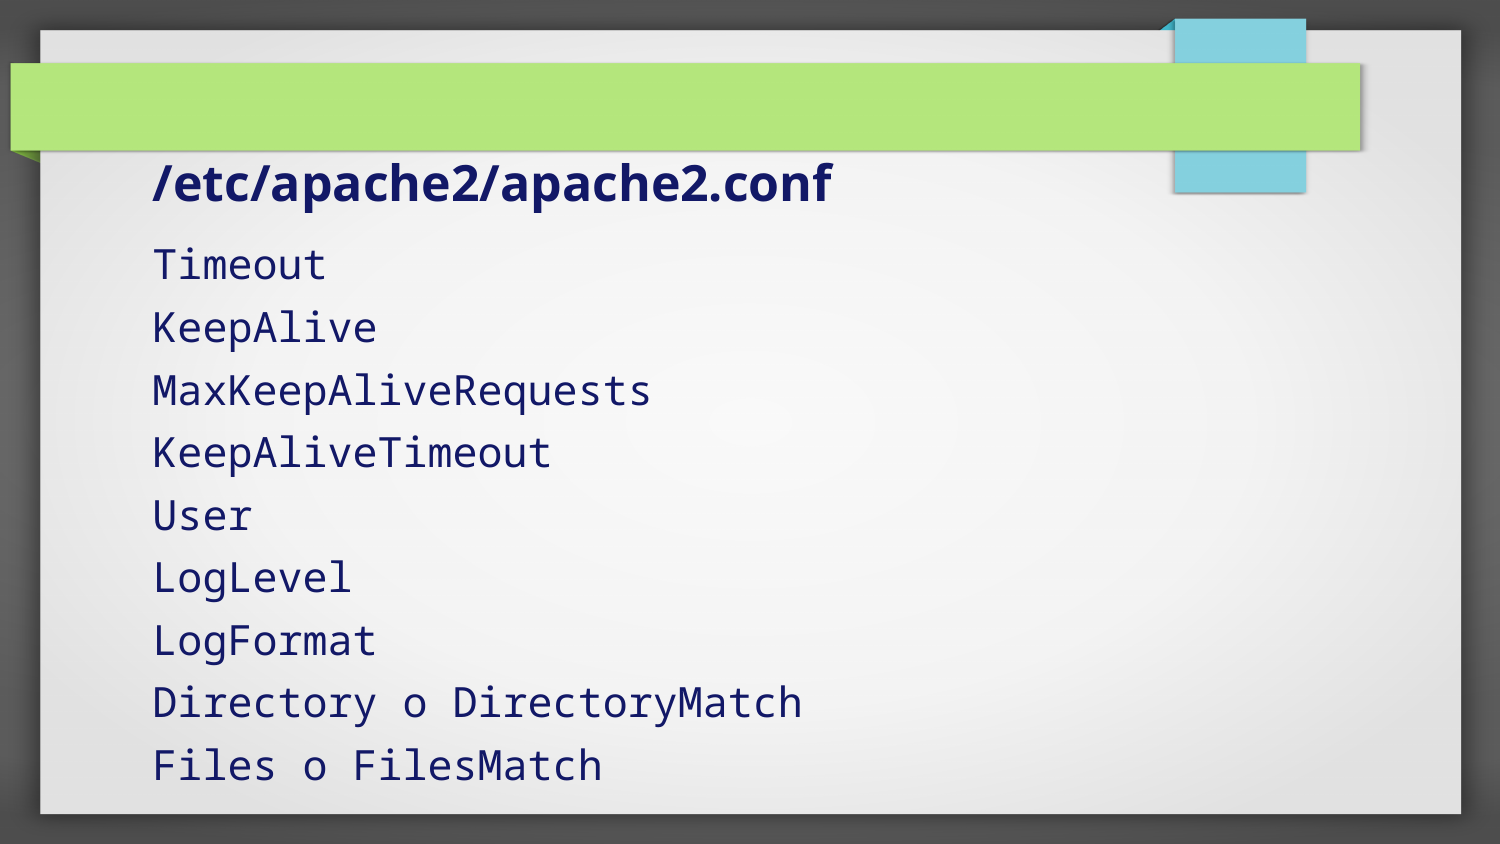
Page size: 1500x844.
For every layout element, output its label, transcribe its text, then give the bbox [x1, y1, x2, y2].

list Timeout KeepAlive MaxKeepAliveRequests KeepAliveTimeout User LogLevel LogFormat Directory o DirectoryMatch Files o FilesMatch [137, 223, 1217, 594]
picture [0, 0, 1500, 844]
title /etc/apache2/apache2.conf [137, 146, 1011, 223]
